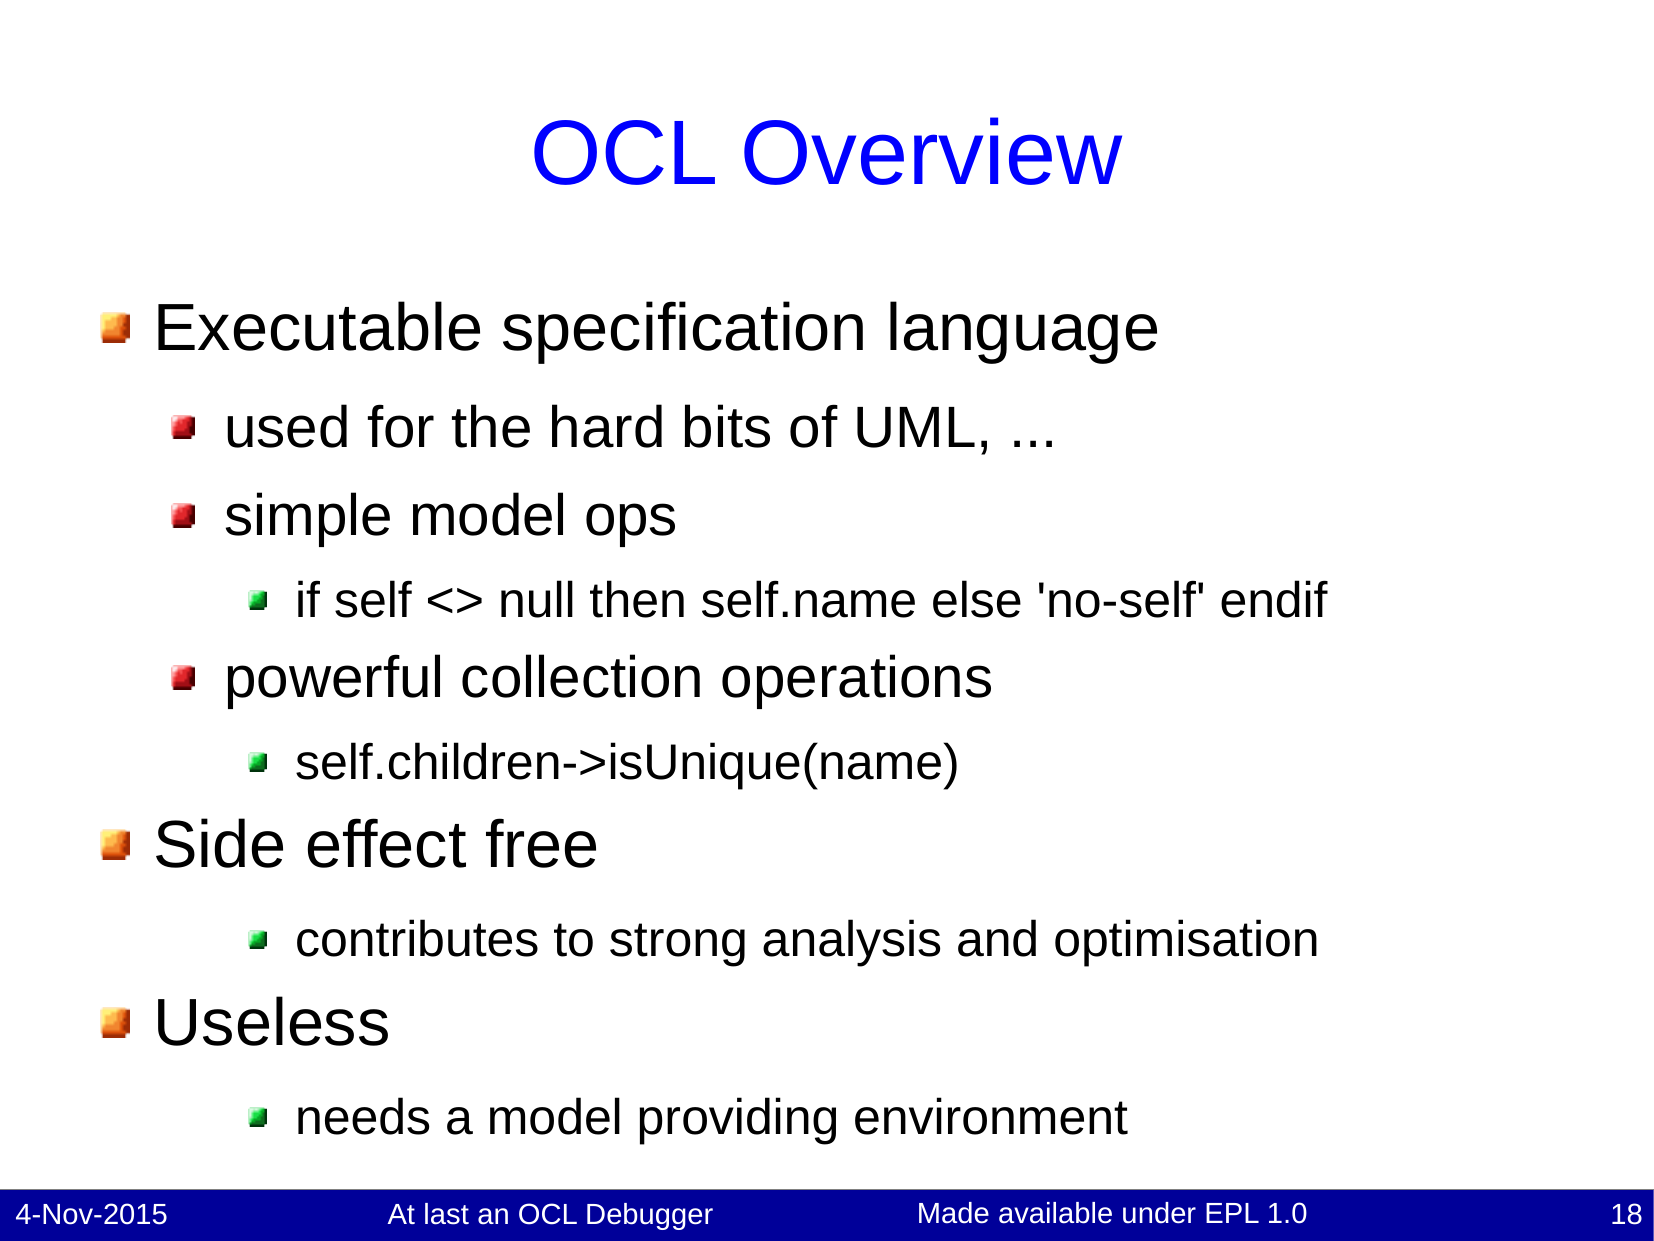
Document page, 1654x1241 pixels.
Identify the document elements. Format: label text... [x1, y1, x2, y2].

list Executable specification language used for the hard bits of UML, ... simple model ops if self <> null then self.name else 'no-self' endif powerful collection operations self.children->isUnique(name) Side effect free contributes to strong analysis and optimisation Useless needs a model providing environment [82, 290, 1571, 1145]
title OCL Overview [82, 49, 1571, 257]
